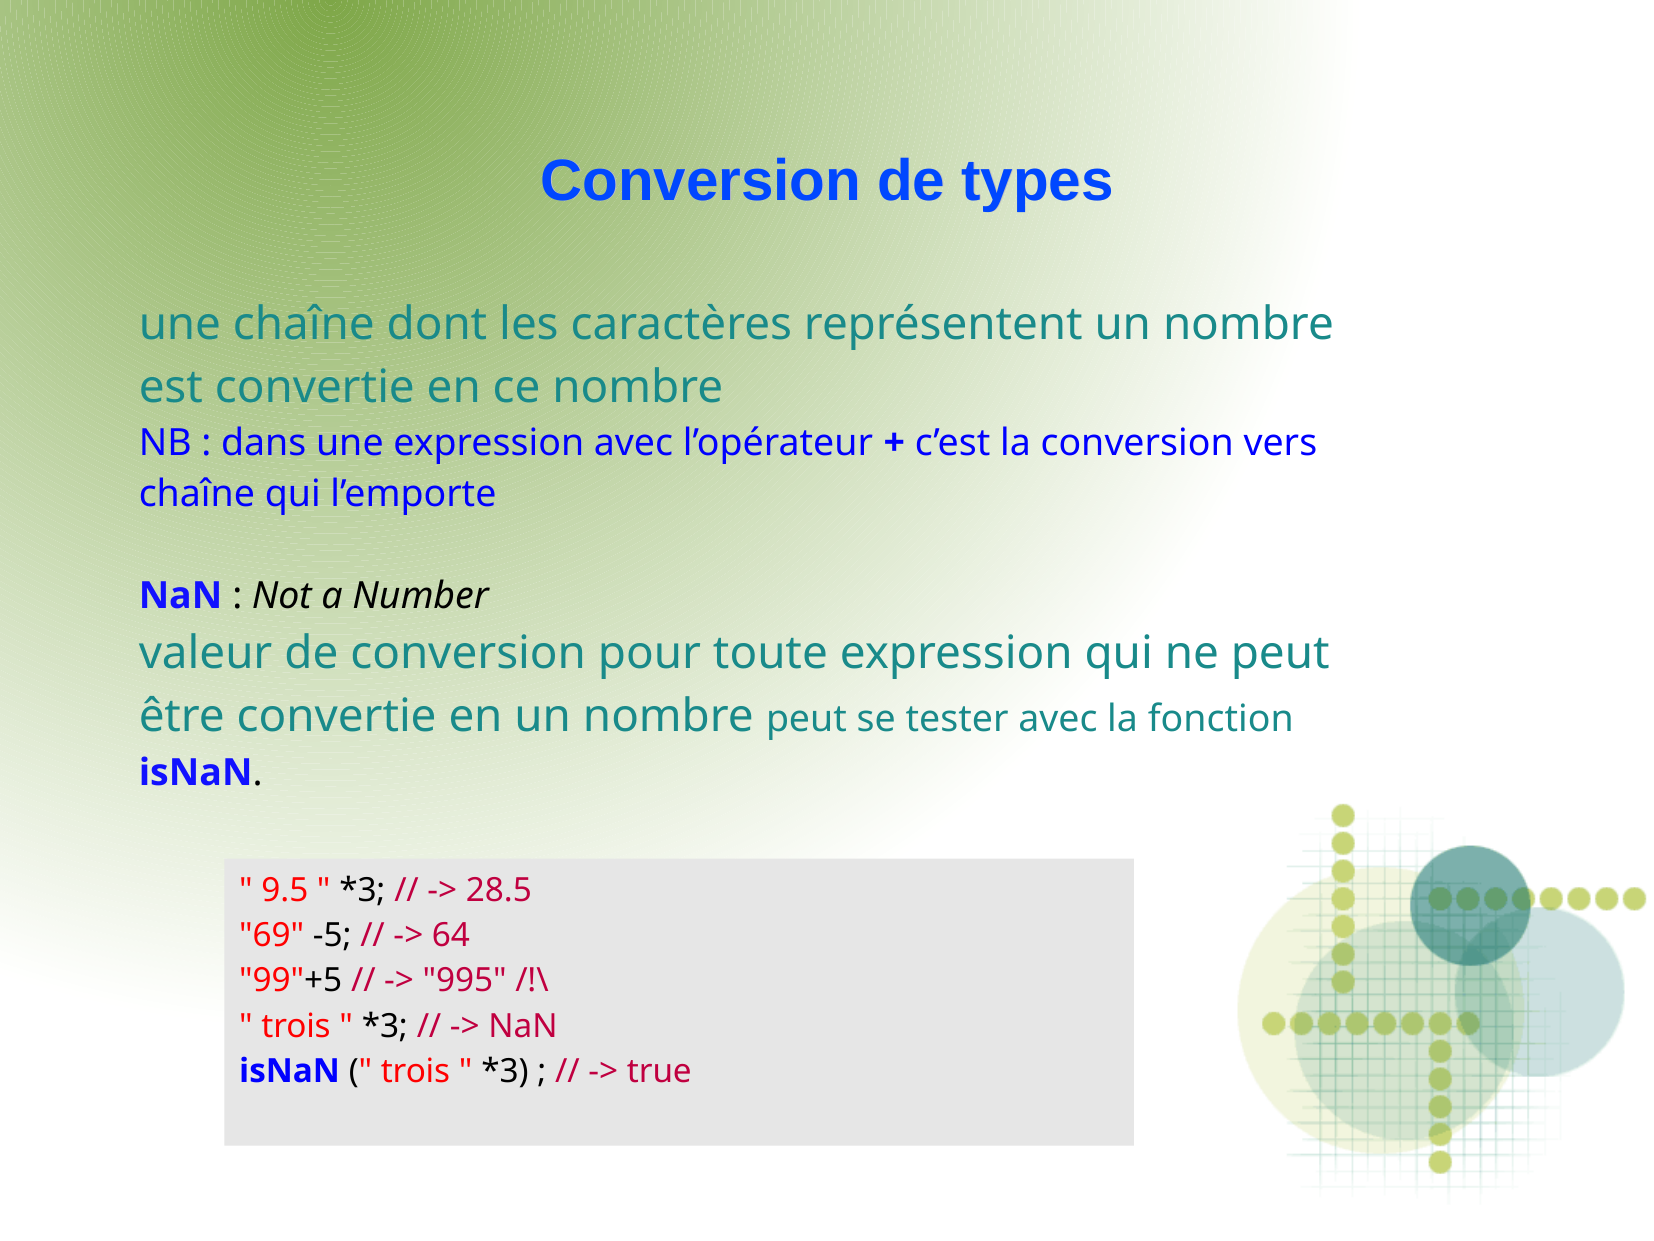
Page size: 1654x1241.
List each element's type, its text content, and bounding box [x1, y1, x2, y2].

title Conversion de types [121, 76, 1534, 284]
text_box " 9.5 " *3; // -> 28.5 "69" -5; // -> 64 "99"+5 // -> "995" /!\ " trois " *3; // -> NaN isNaN (" trois " *3) ; // -> true [224, 858, 1134, 1146]
picture [1224, 792, 1654, 1211]
text_box une chaîne dont les caractères représentent un nombre est convertie en ce nombre NB : dans une expression avec l’opérateur + c’est la conversion vers chaîne qui l’emporte NaN : Not a Number valeur de conversion pour toute expression qui ne peut être convertie en un nombre peut se tester avec la fonction isNaN. [123, 283, 1382, 977]
